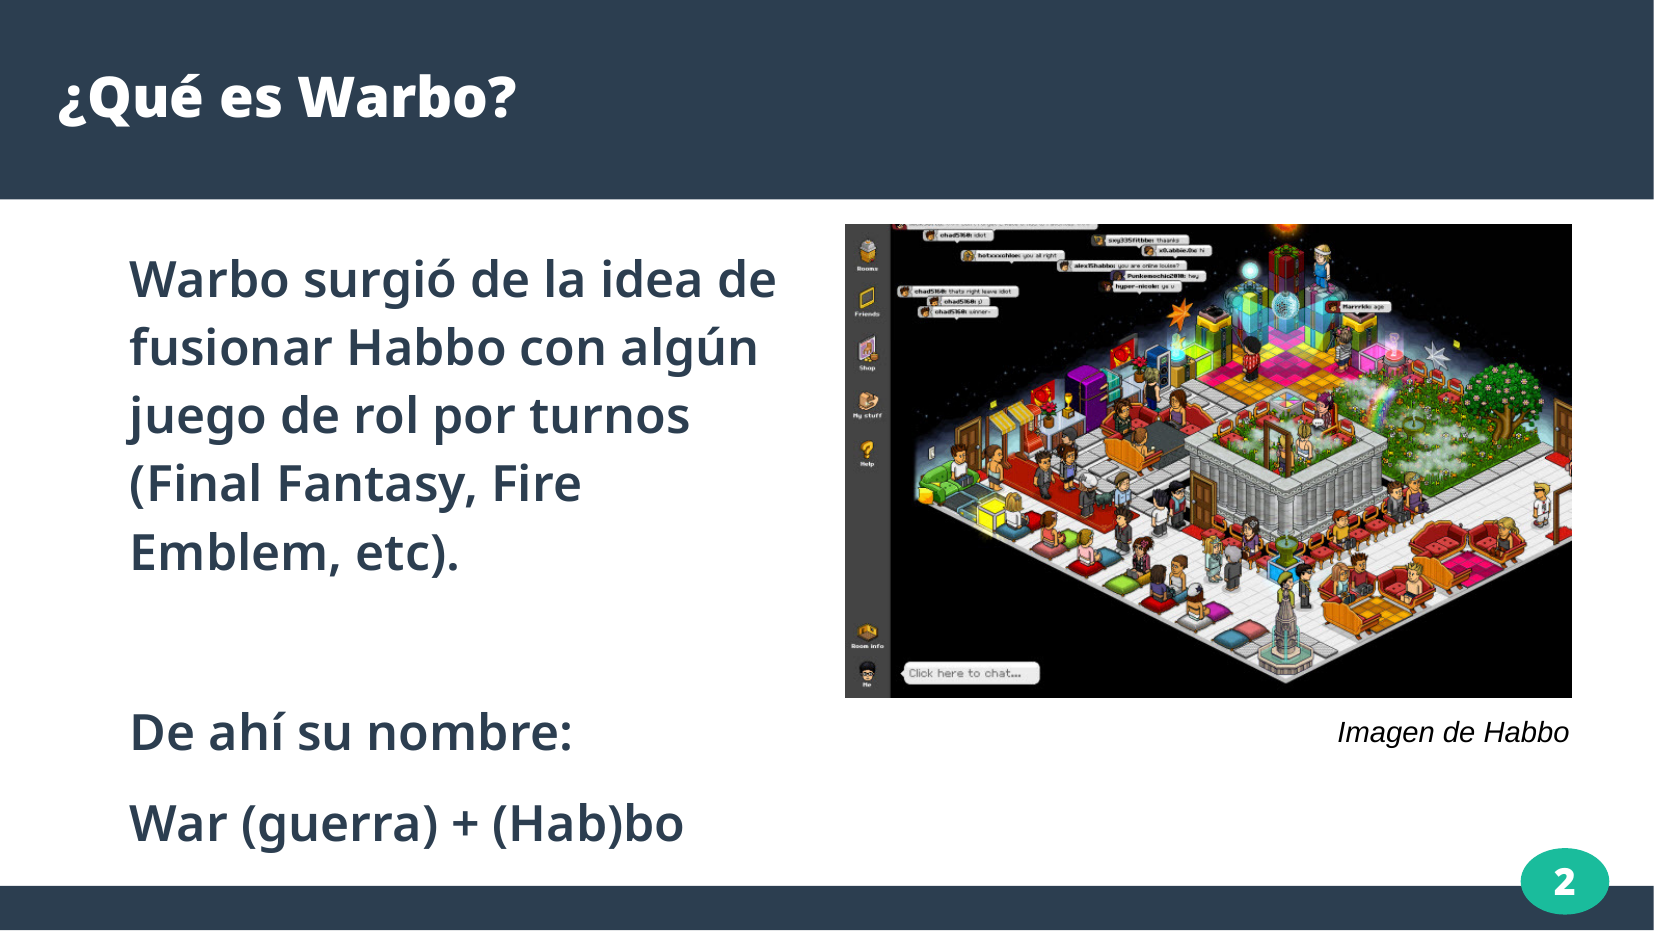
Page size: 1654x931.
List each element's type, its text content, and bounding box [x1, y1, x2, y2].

picture [845, 224, 1572, 698]
title ¿Qué es Warbo? [59, 37, 1595, 155]
text_box Imagen de Habbo [1322, 708, 1595, 756]
list Warbo surgió de la idea de fusionar Habbo con algún juego de rol por turnos (Final Fantasy, Fire Emblem, etc). De ahí su nombre: War (guerra) + (Hab)bo [59, 243, 809, 864]
